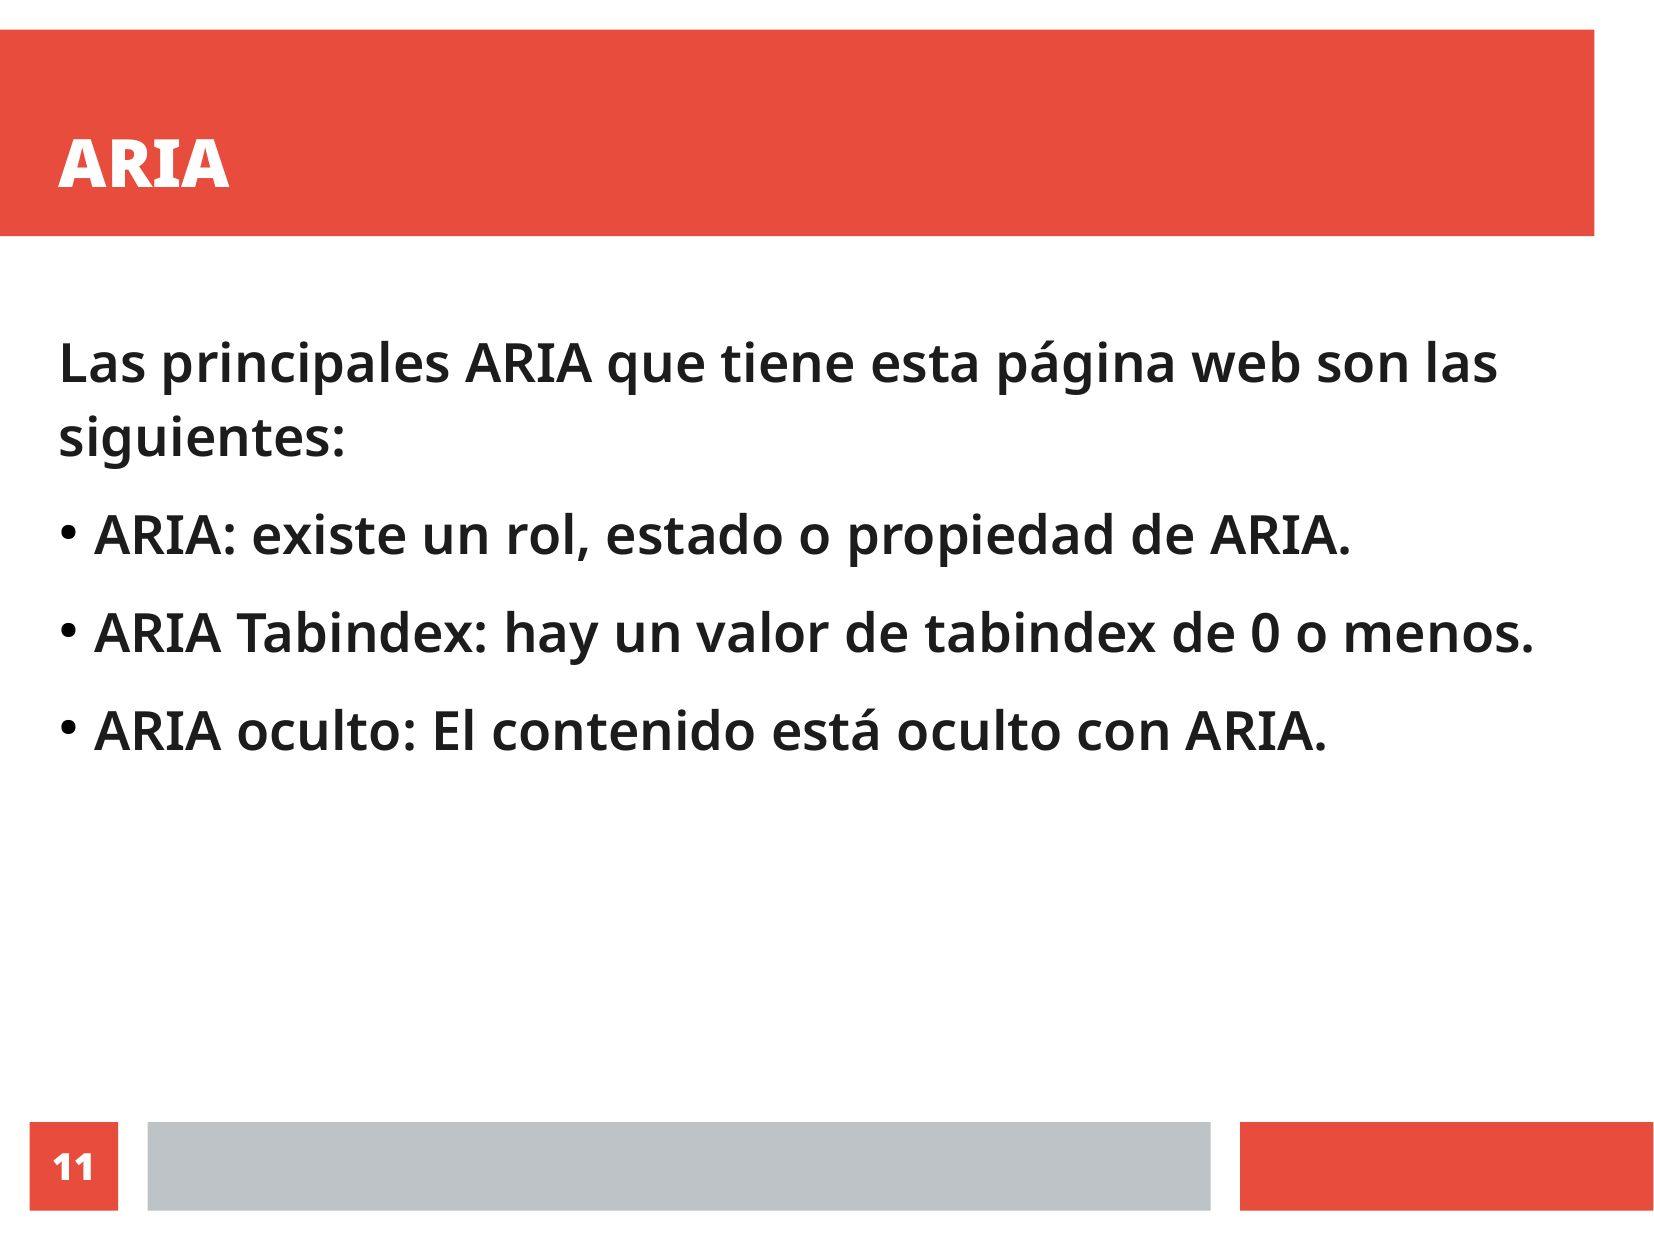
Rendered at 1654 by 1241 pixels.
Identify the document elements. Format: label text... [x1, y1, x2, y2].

list Las principales ARIA que tiene esta página web son las siguientes: ARIA: existe un rol, estado o propiedad de ARIA. ARIA Tabindex: hay un valor de tabindex de 0 o menos. ARIA oculto: El contenido está oculto con ARIA. [59, 324, 1565, 1093]
title ARIA [59, 59, 1595, 207]
